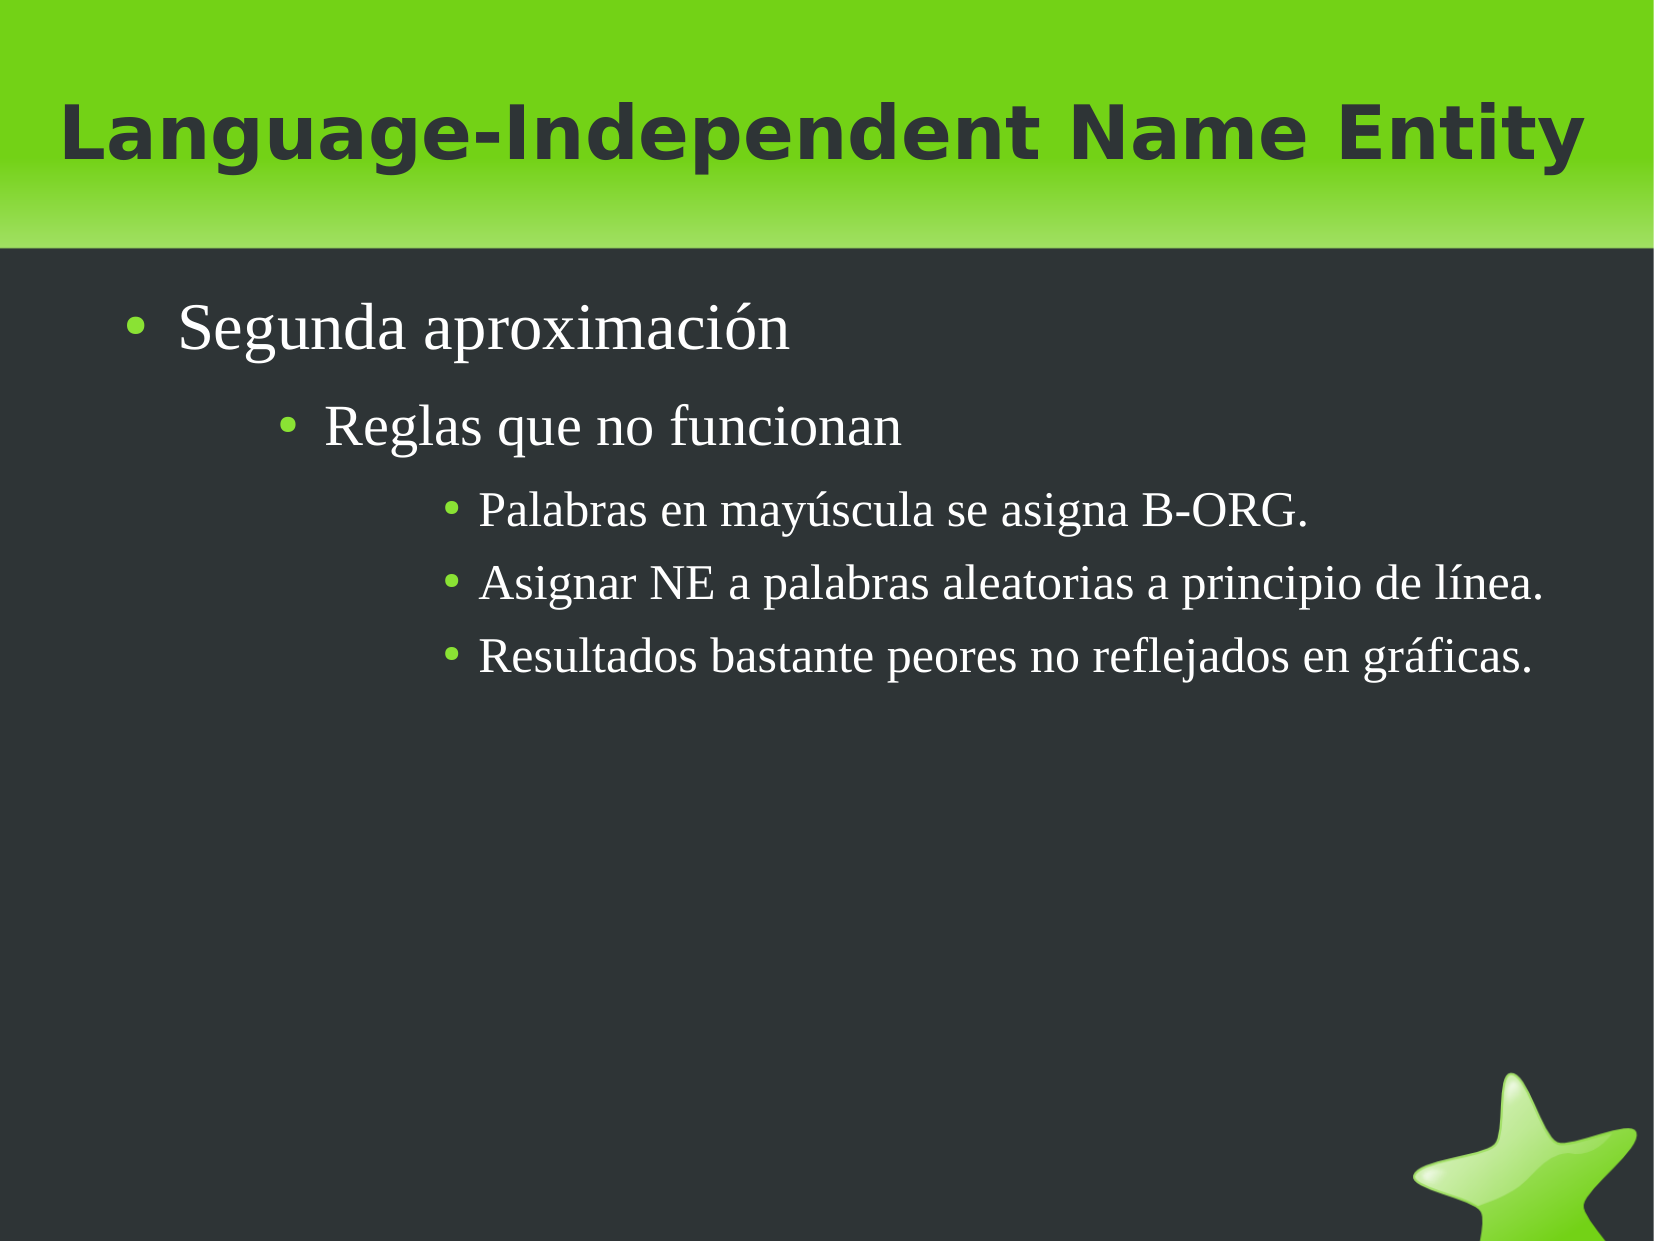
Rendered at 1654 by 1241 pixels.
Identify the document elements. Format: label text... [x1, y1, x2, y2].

picture [0, 0, 1654, 1241]
list Segunda aproximación Reglas que no funcionan Palabras en mayúscula se asigna B-ORG. Asignar NE a palabras aleatorias a principio de línea. Resultados bastante peores no reflejados en gráficas. [88, 290, 1577, 1094]
title Language-Independent Name Entity [59, 29, 1595, 237]
